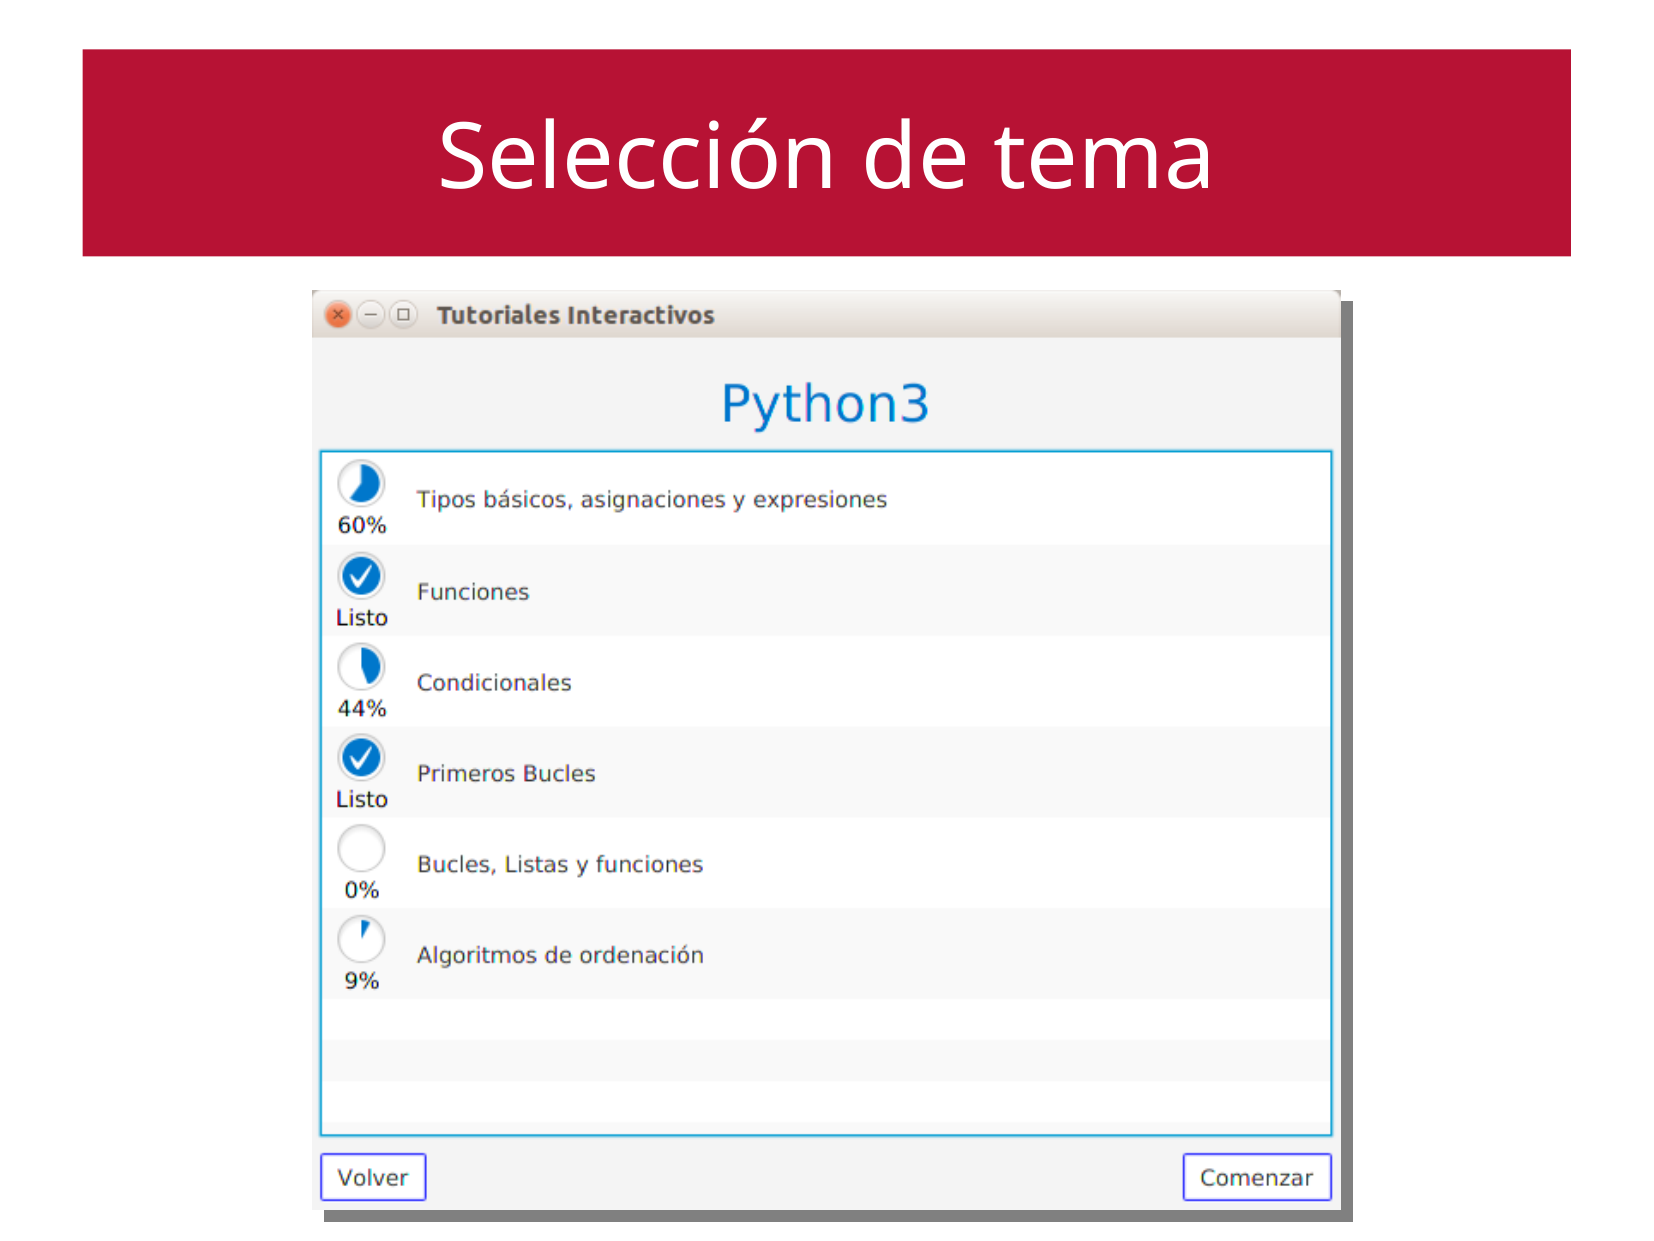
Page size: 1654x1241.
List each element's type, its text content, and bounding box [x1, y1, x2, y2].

picture [312, 290, 1341, 1211]
title Selección de tema [82, 49, 1571, 257]
